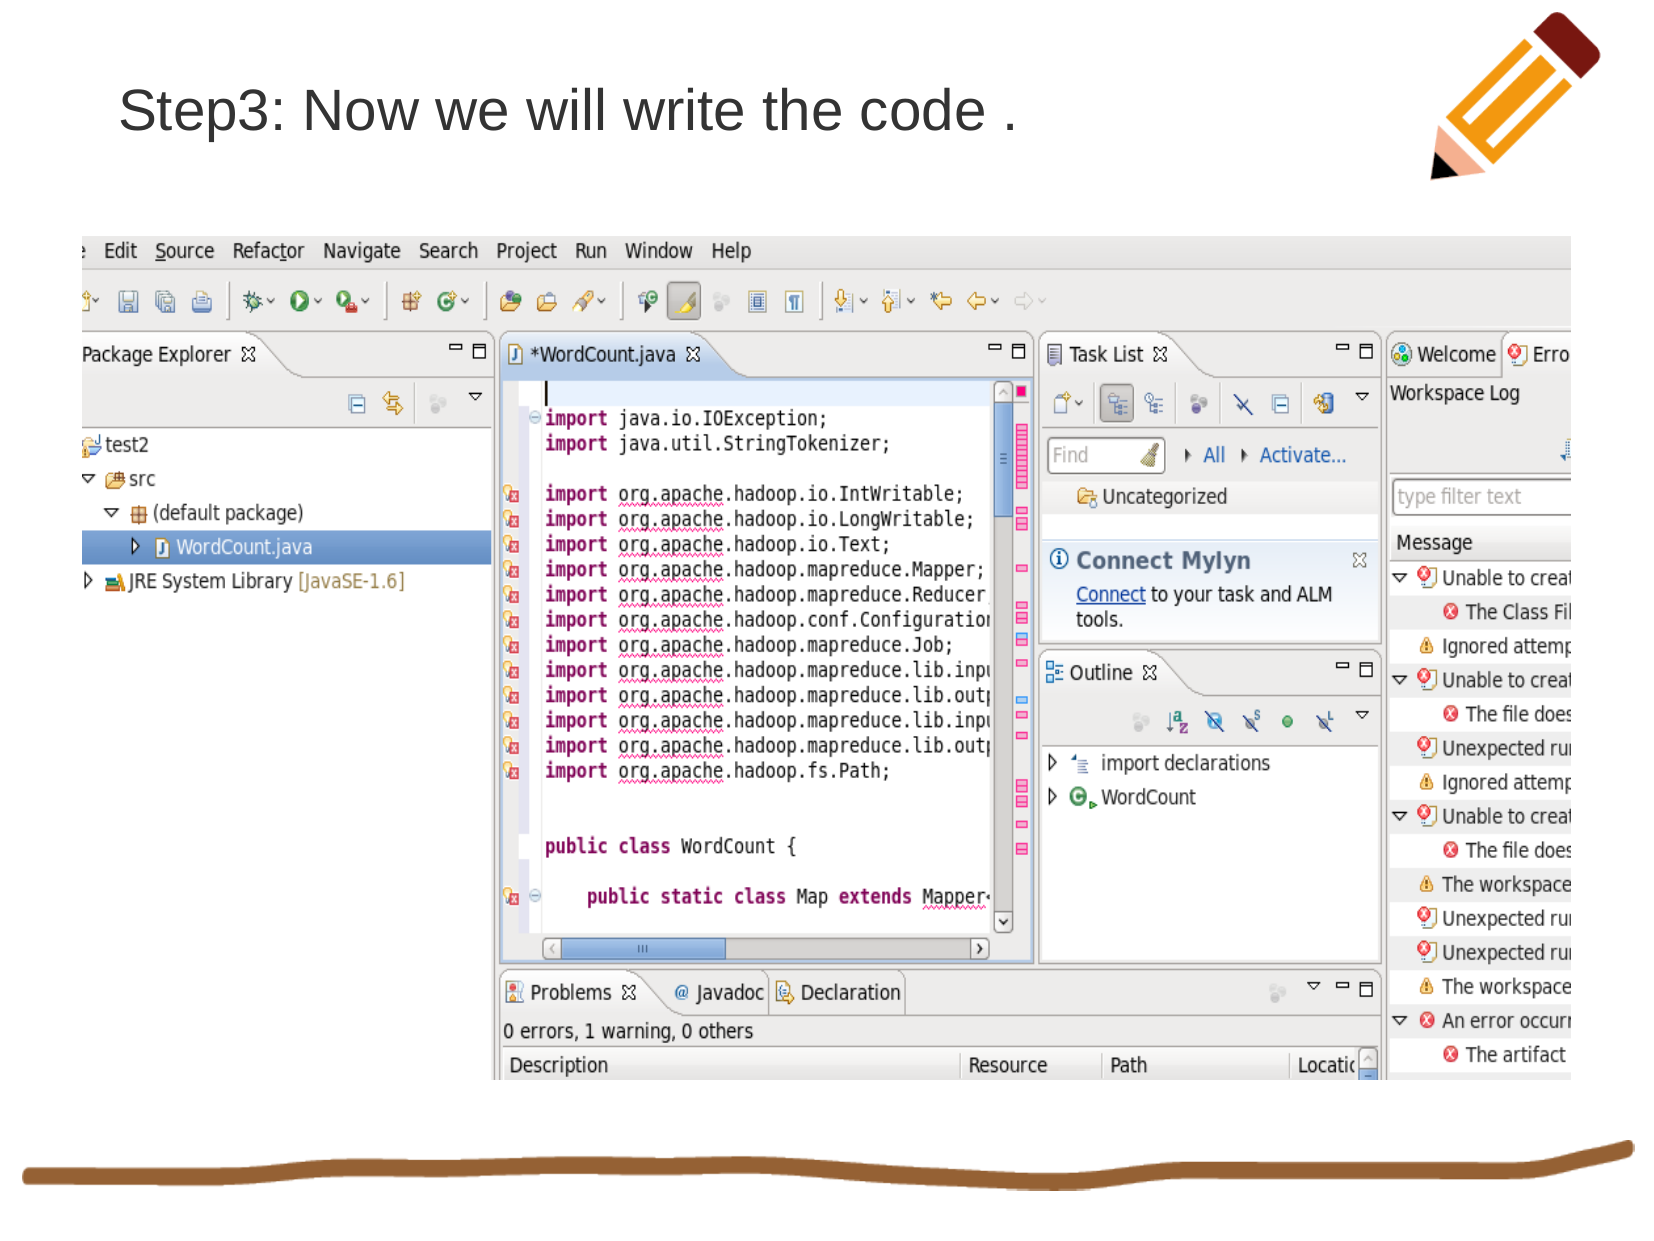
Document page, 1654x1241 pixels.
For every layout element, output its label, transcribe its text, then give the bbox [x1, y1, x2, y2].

title Step3: Now we will write the code . [82, 49, 1430, 172]
picture [1430, 12, 1601, 181]
picture [22, 1140, 1635, 1191]
picture [82, 236, 1571, 1080]
